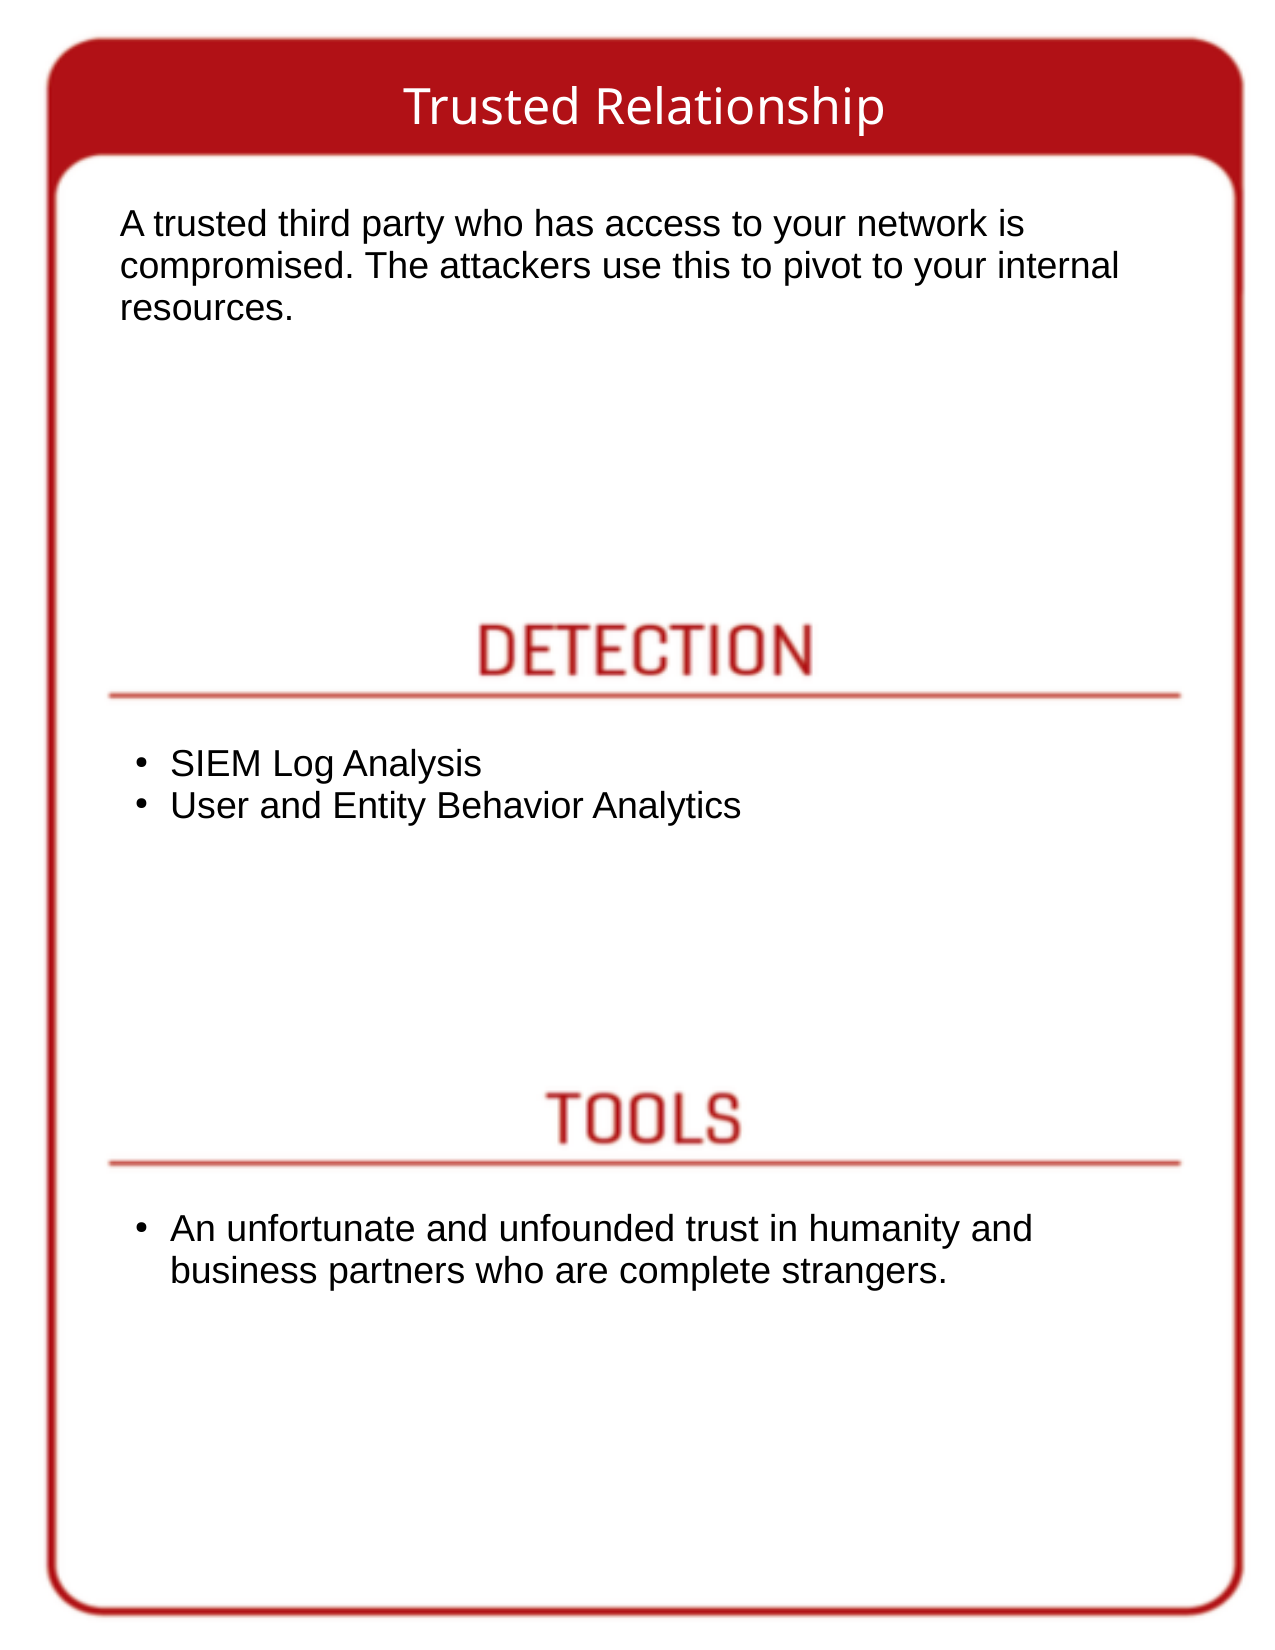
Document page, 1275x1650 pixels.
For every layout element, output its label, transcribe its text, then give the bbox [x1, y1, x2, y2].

picture [0, 0, 1275, 1650]
text_box A trusted third party who has access to your network is compromised. The attackers use this to pivot to your internal resources. [104, 194, 1185, 336]
text_box SIEM Log Analysis User and Entity Behavior Analytics [119, 734, 1155, 839]
text_box Trusted Relationship [89, 54, 1200, 156]
text_box An unfortunate and unfounded trust in humanity and business partners who are complete strangers. [119, 1199, 1170, 1346]
